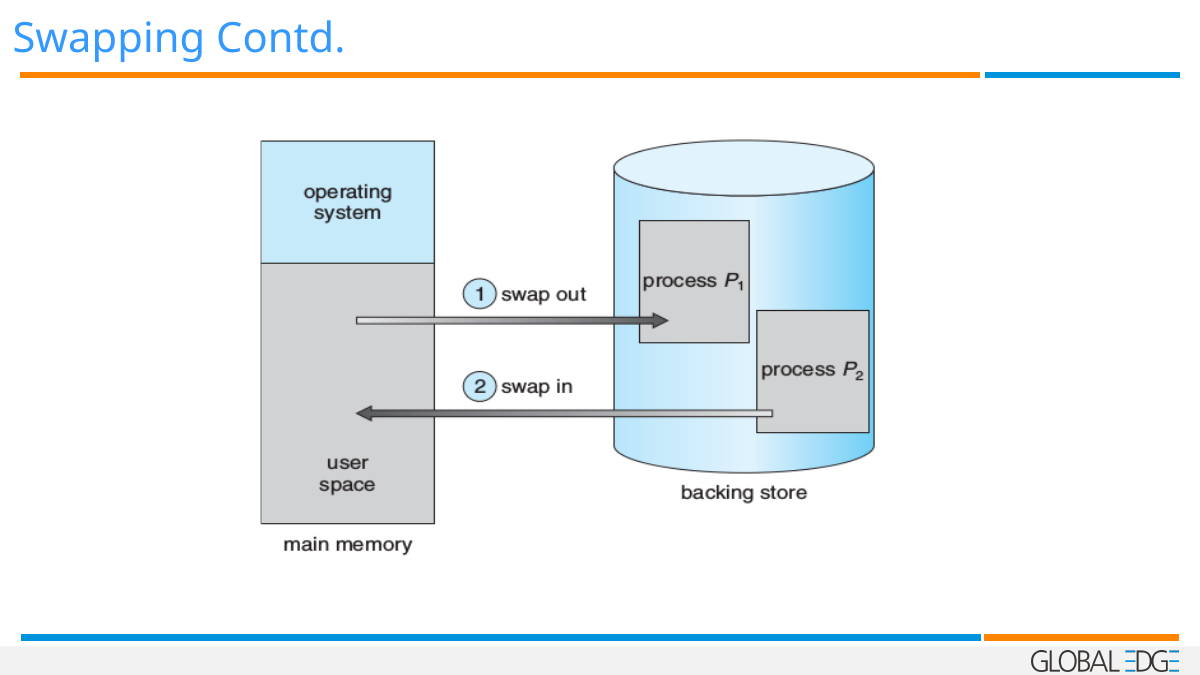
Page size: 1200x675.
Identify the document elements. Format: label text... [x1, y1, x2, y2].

picture [165, 94, 981, 579]
title Swapping Contd. [12, 9, 1088, 63]
picture [1031, 650, 1179, 672]
